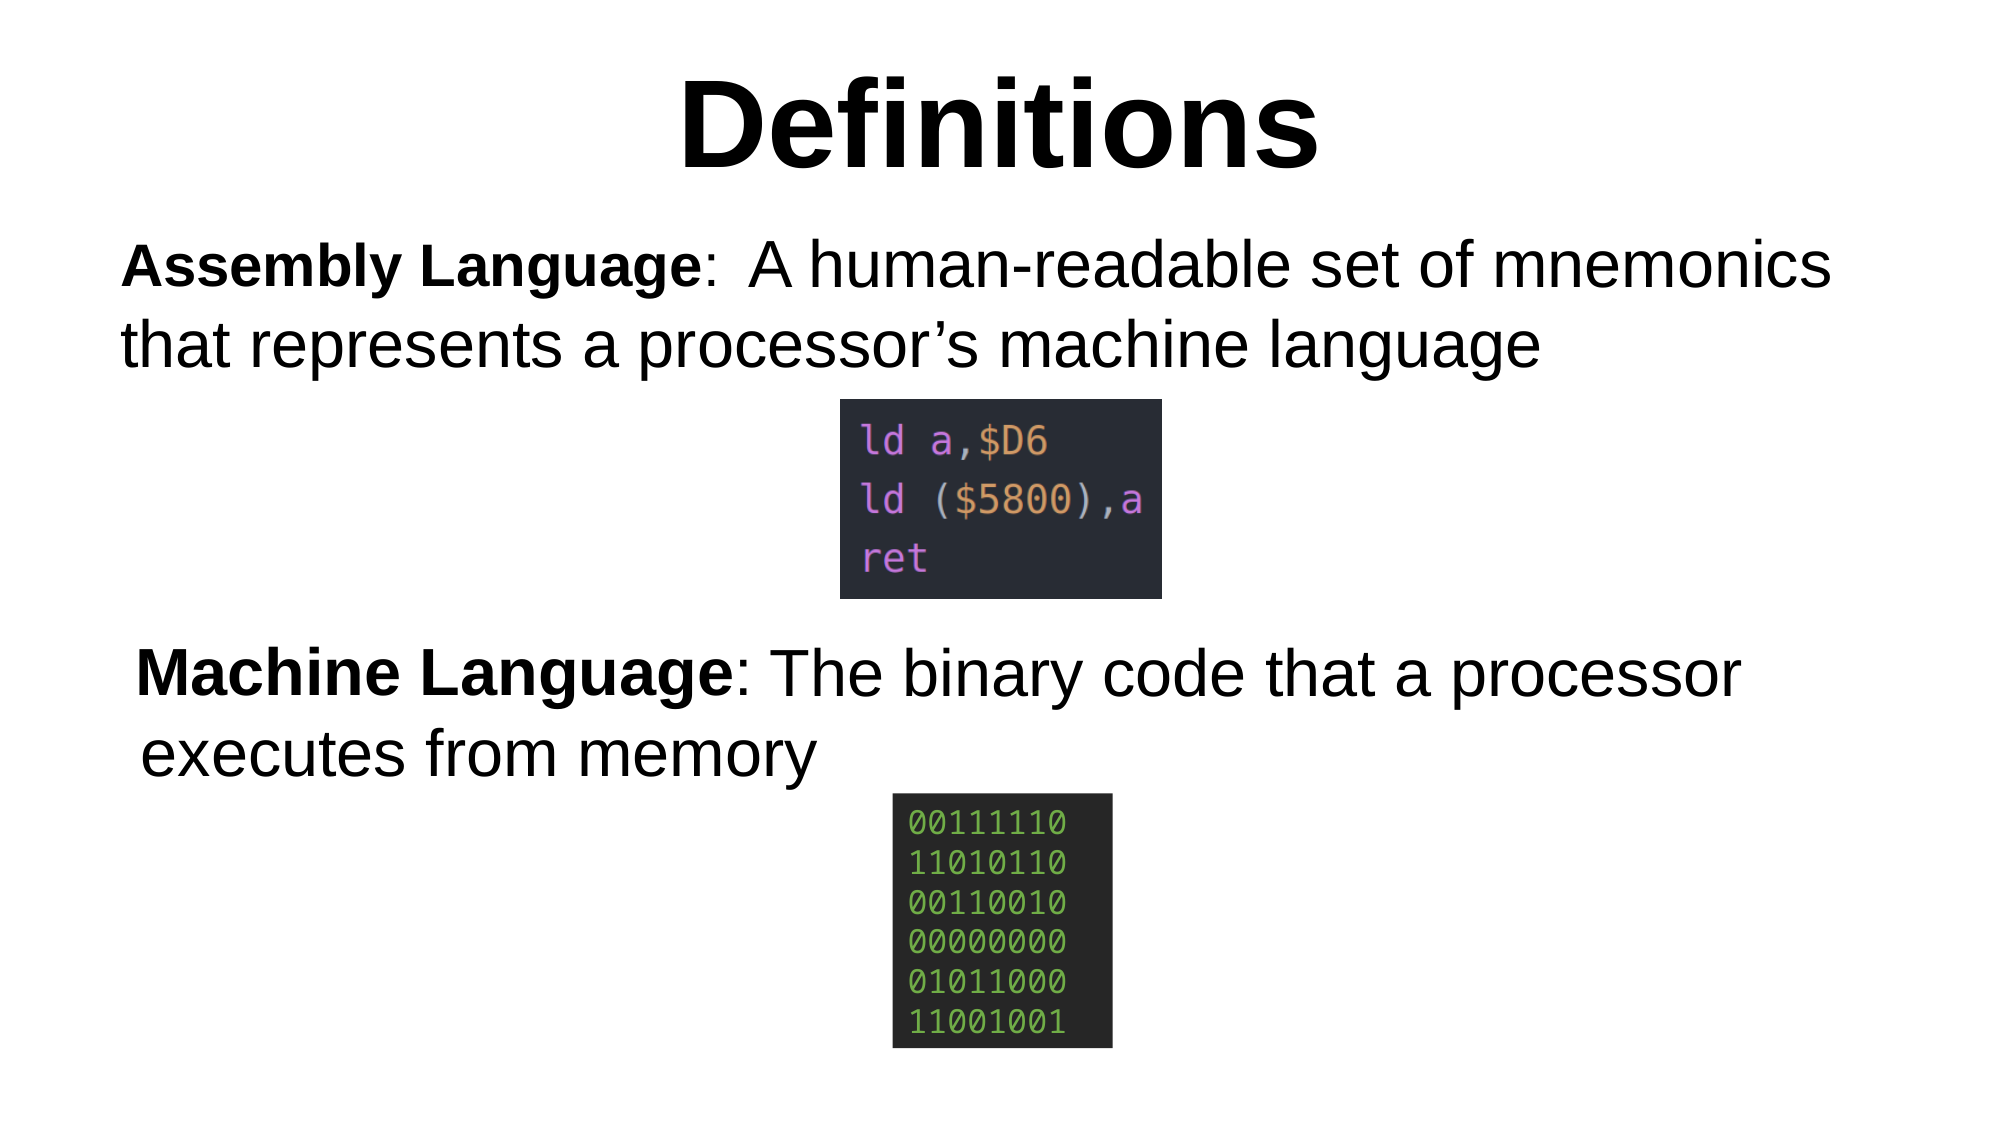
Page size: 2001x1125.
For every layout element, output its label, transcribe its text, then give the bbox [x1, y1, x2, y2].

picture [840, 399, 1162, 599]
text_box A human-readable set of mnemonics that represents a processor’s machine language [105, 213, 1921, 469]
title Definitions [137, 18, 1863, 236]
text_box The binary code that a processor executes from memory [125, 621, 1891, 799]
text_box 00111110 11010110 00110010 00000000 01011000 11001001 [892, 793, 1113, 1049]
text_box Machine Language: [120, 630, 1846, 711]
list Assembly Language: [105, 226, 1831, 308]
